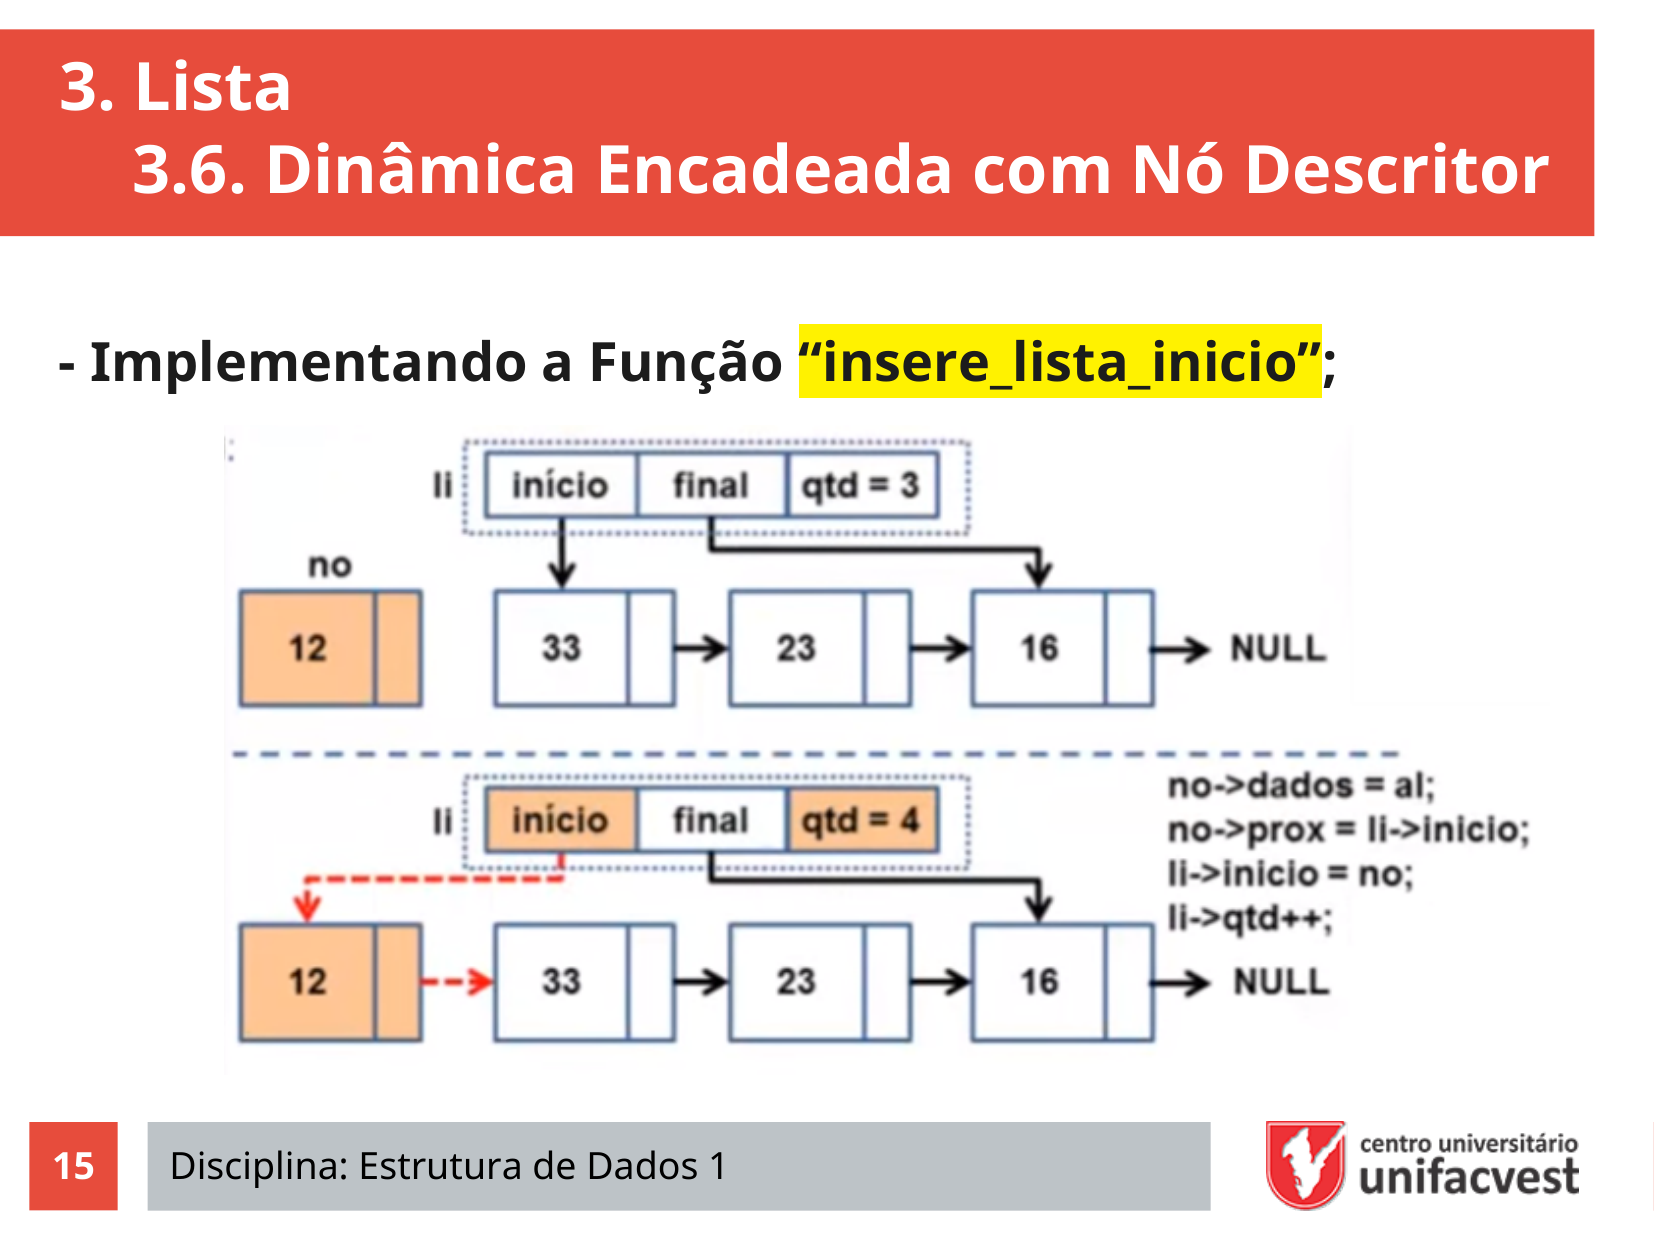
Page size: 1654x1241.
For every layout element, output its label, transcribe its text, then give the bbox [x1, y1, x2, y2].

text_box [1238, 1120, 1654, 1212]
title 3. Lista 3.6. Dinâmica Encadeada com Nó Descritor [59, 59, 1595, 207]
picture [224, 425, 1550, 1075]
picture [1266, 1121, 1579, 1211]
text_box Disciplina: Estrutura de Dados 1 [154, 1132, 1205, 1196]
list - Implementando a Função “insere_lista_inicio”; [59, 324, 1566, 1093]
